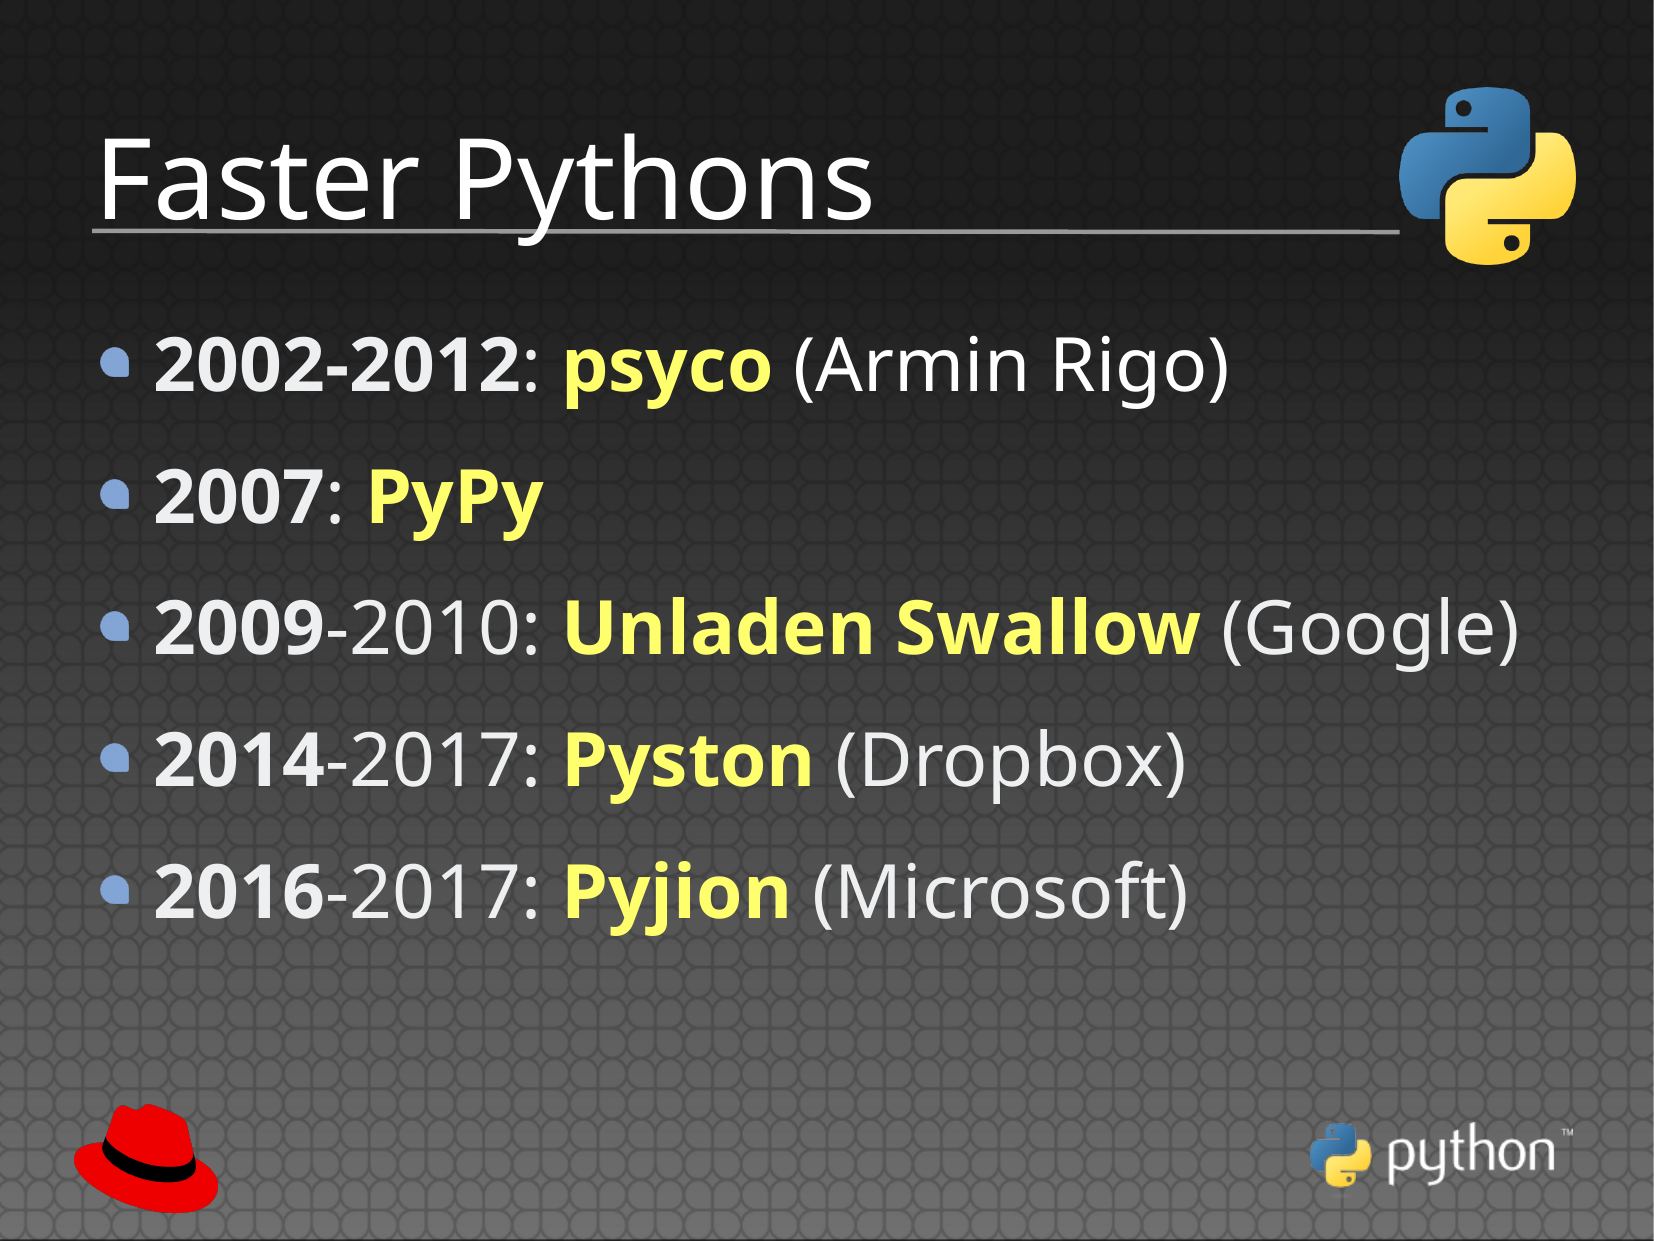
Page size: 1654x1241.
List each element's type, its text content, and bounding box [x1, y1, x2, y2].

title Faster Pythons [94, 100, 1426, 251]
list 2002-2012: psyco (Armin Rigo) 2007: PyPy 2009-2010: Unladen Swallow (Google) 2014-2017: Pyston (Dropbox) 2016-2017: Pyjion (Microsoft) [82, 311, 1571, 1051]
picture [0, 0, 1654, 1241]
